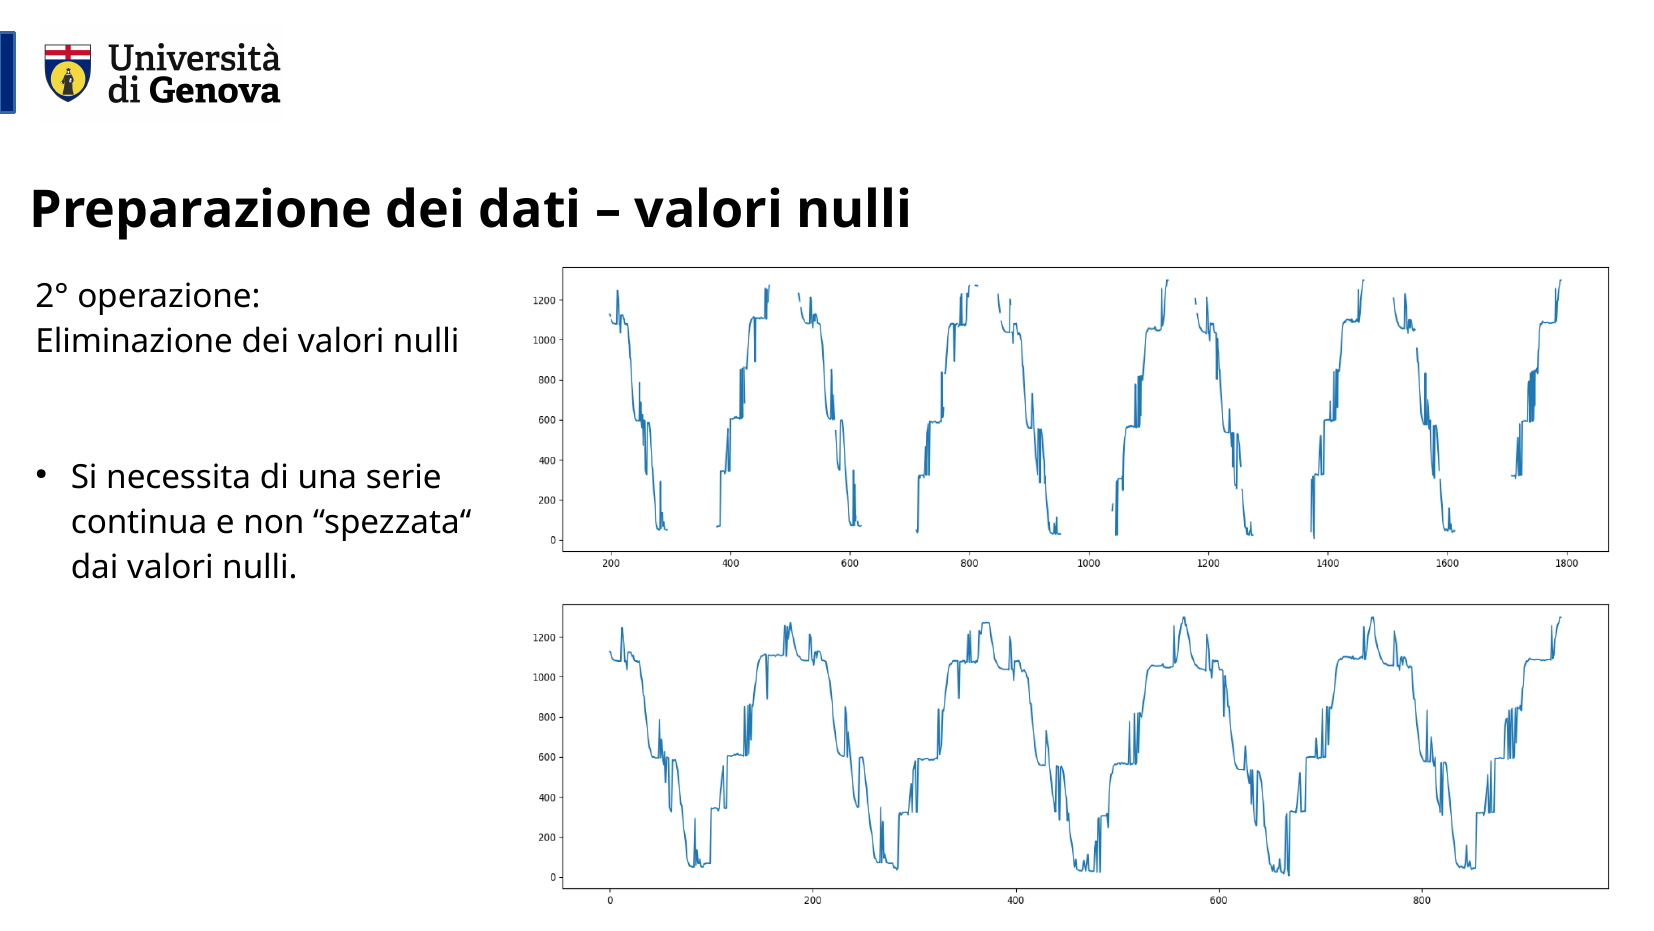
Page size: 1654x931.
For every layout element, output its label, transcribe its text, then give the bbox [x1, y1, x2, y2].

picture [531, 265, 1612, 576]
text_box 2° operazione: Eliminazione dei valori nulli Si necessita di una serie continua e non “spezzata‘‘ dai valori nulli. [29, 265, 1625, 886]
subtitle Preparazione dei dati – valori nulli [29, 177, 1625, 239]
picture [531, 602, 1612, 912]
text_box [0, 32, 15, 113]
picture [39, 23, 284, 122]
